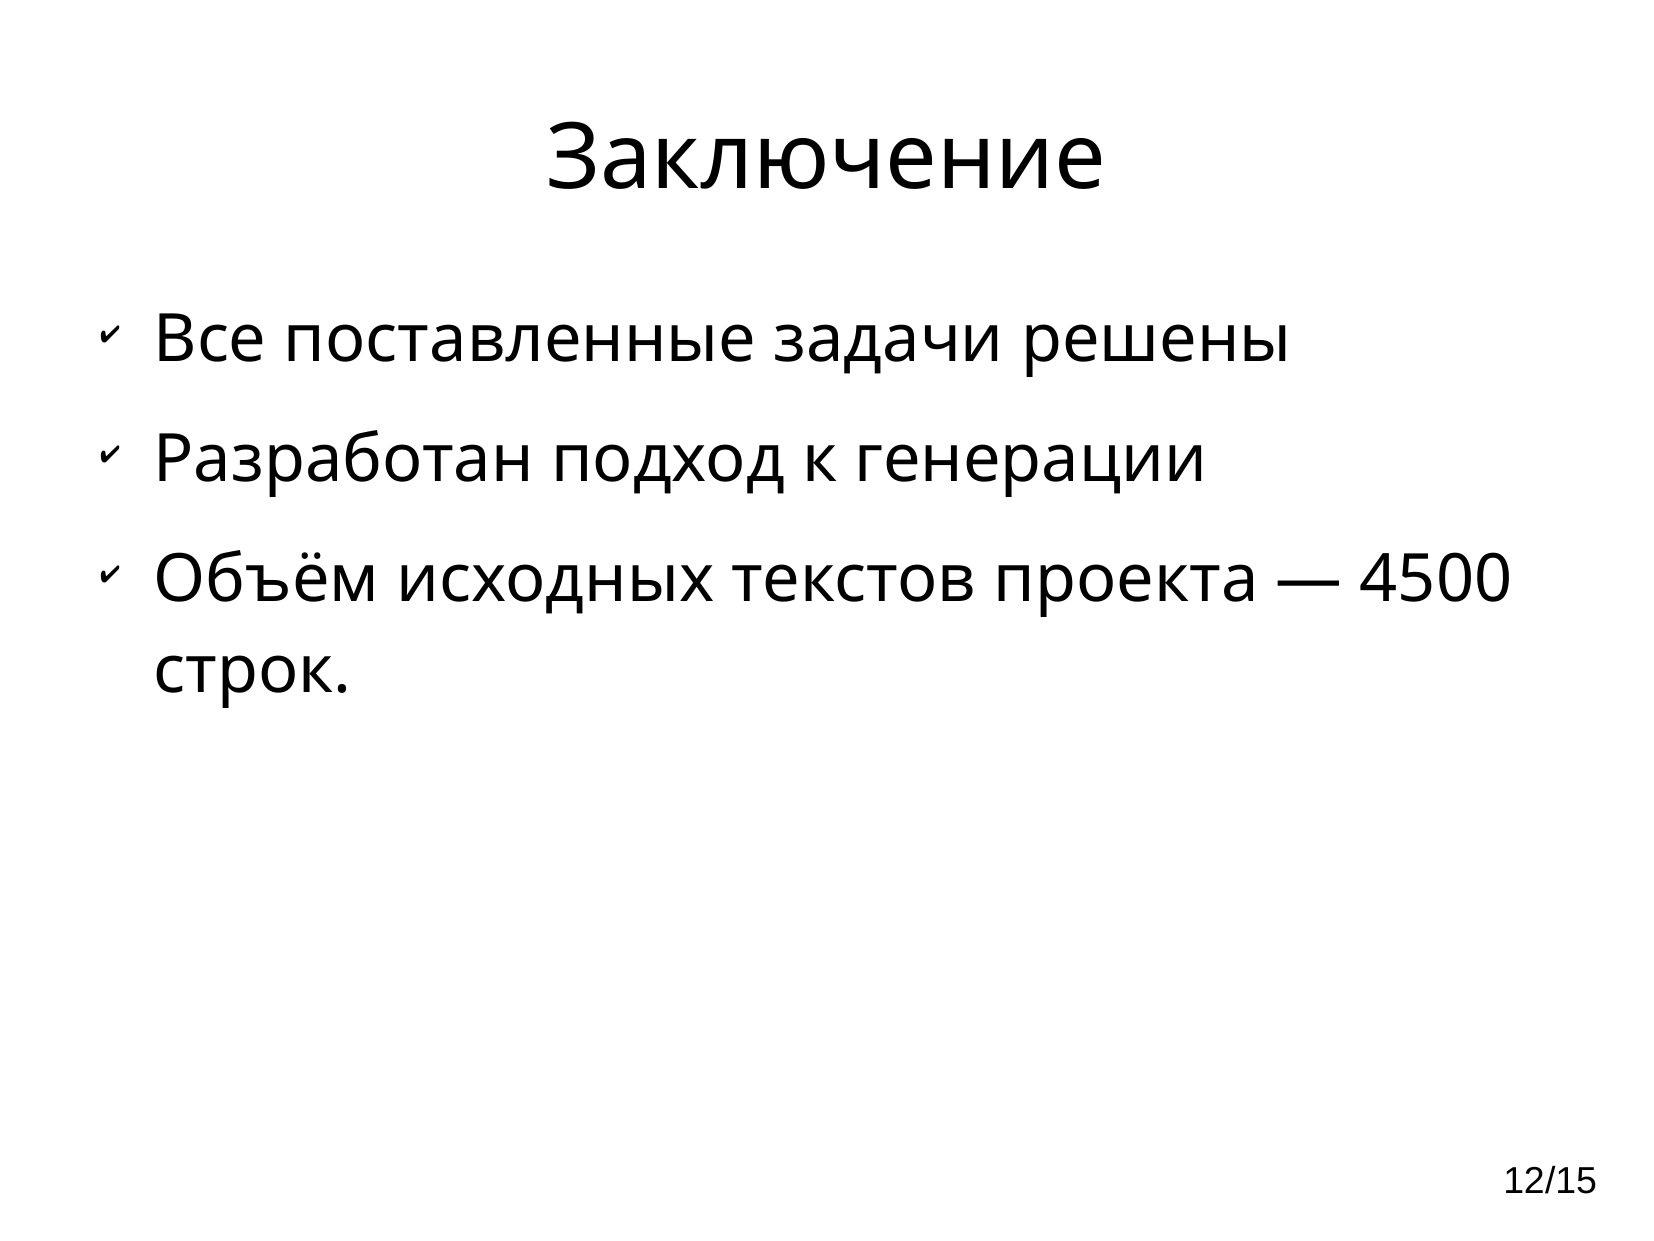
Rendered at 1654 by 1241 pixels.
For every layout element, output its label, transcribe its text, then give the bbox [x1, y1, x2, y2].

title Заключение [82, 49, 1571, 257]
text_box <номер>/15 [1476, 1151, 1625, 1241]
list Все поставленные задачи решены Разработан подход к генерации Объём исходных текстов проекта — 4500 строк. [82, 290, 1571, 1109]
